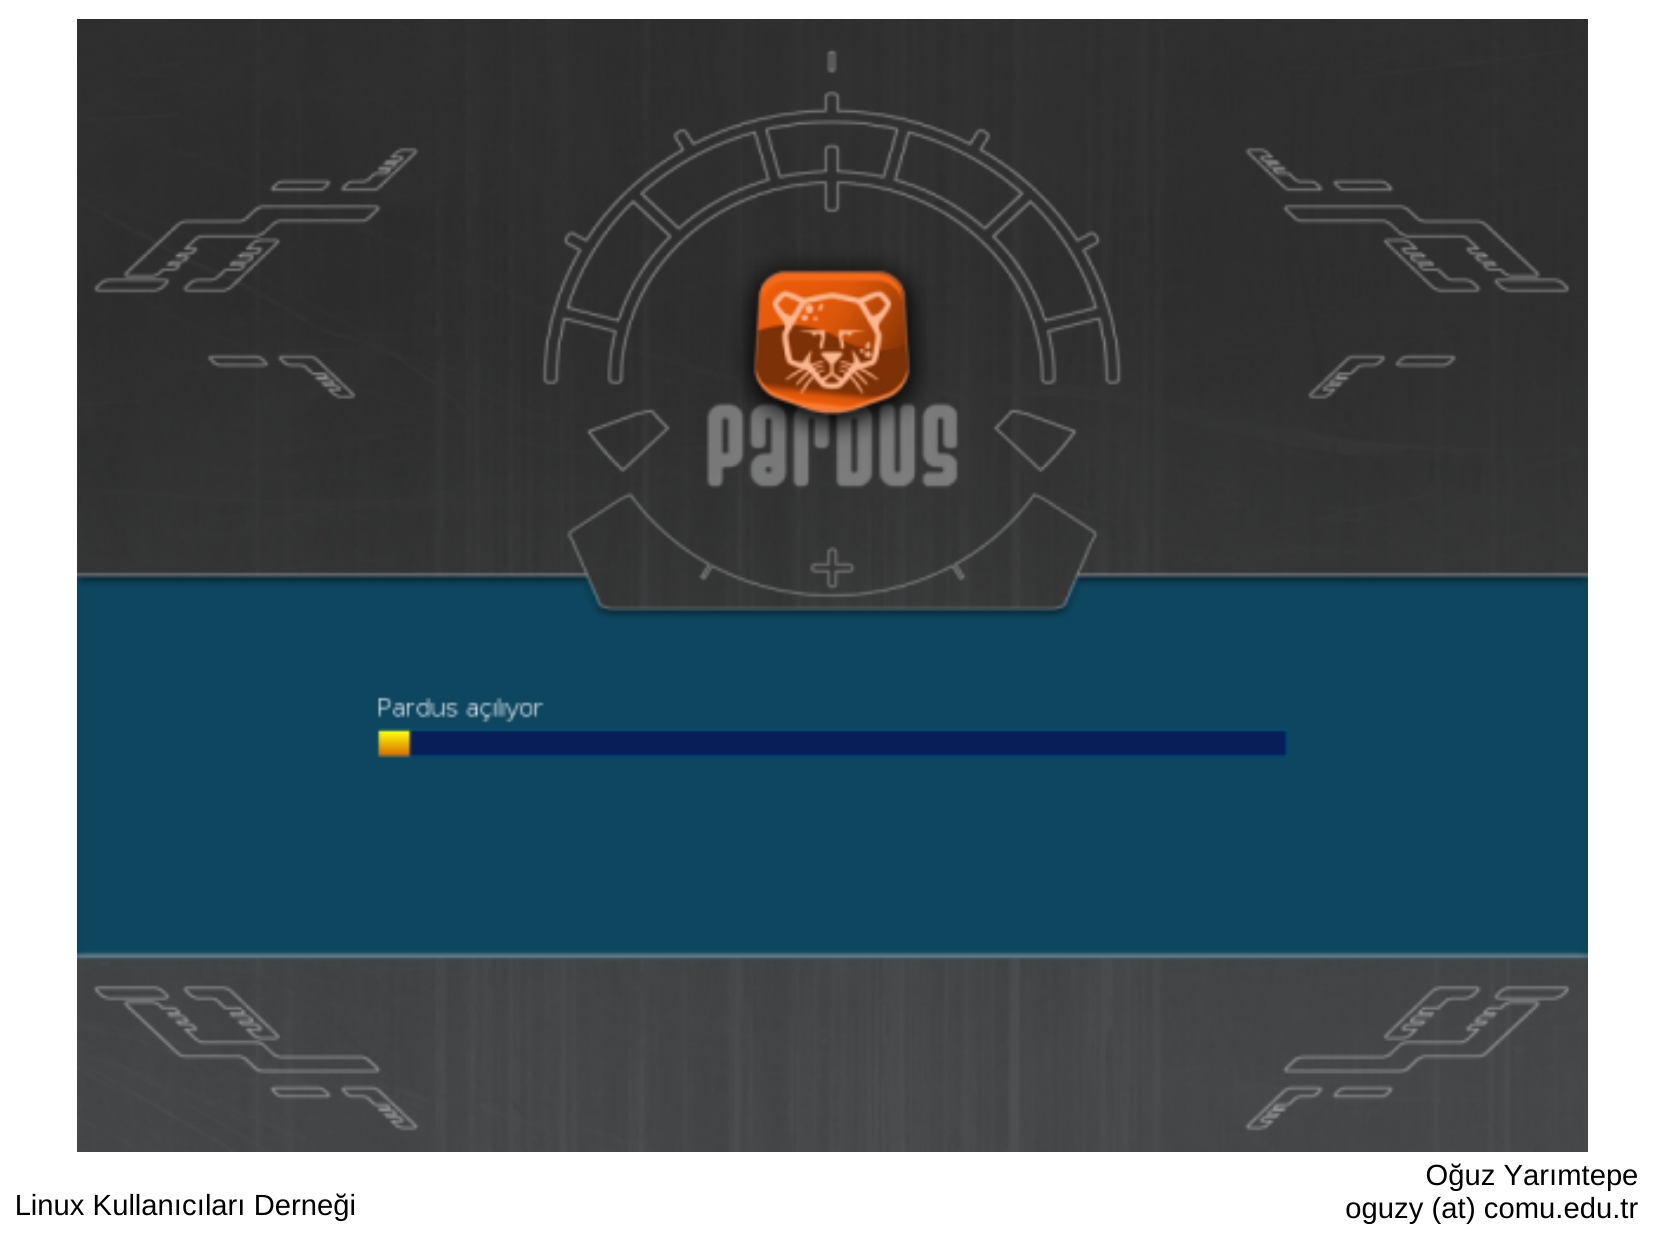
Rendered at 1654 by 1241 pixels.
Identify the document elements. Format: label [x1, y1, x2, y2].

picture [77, 19, 1588, 1152]
